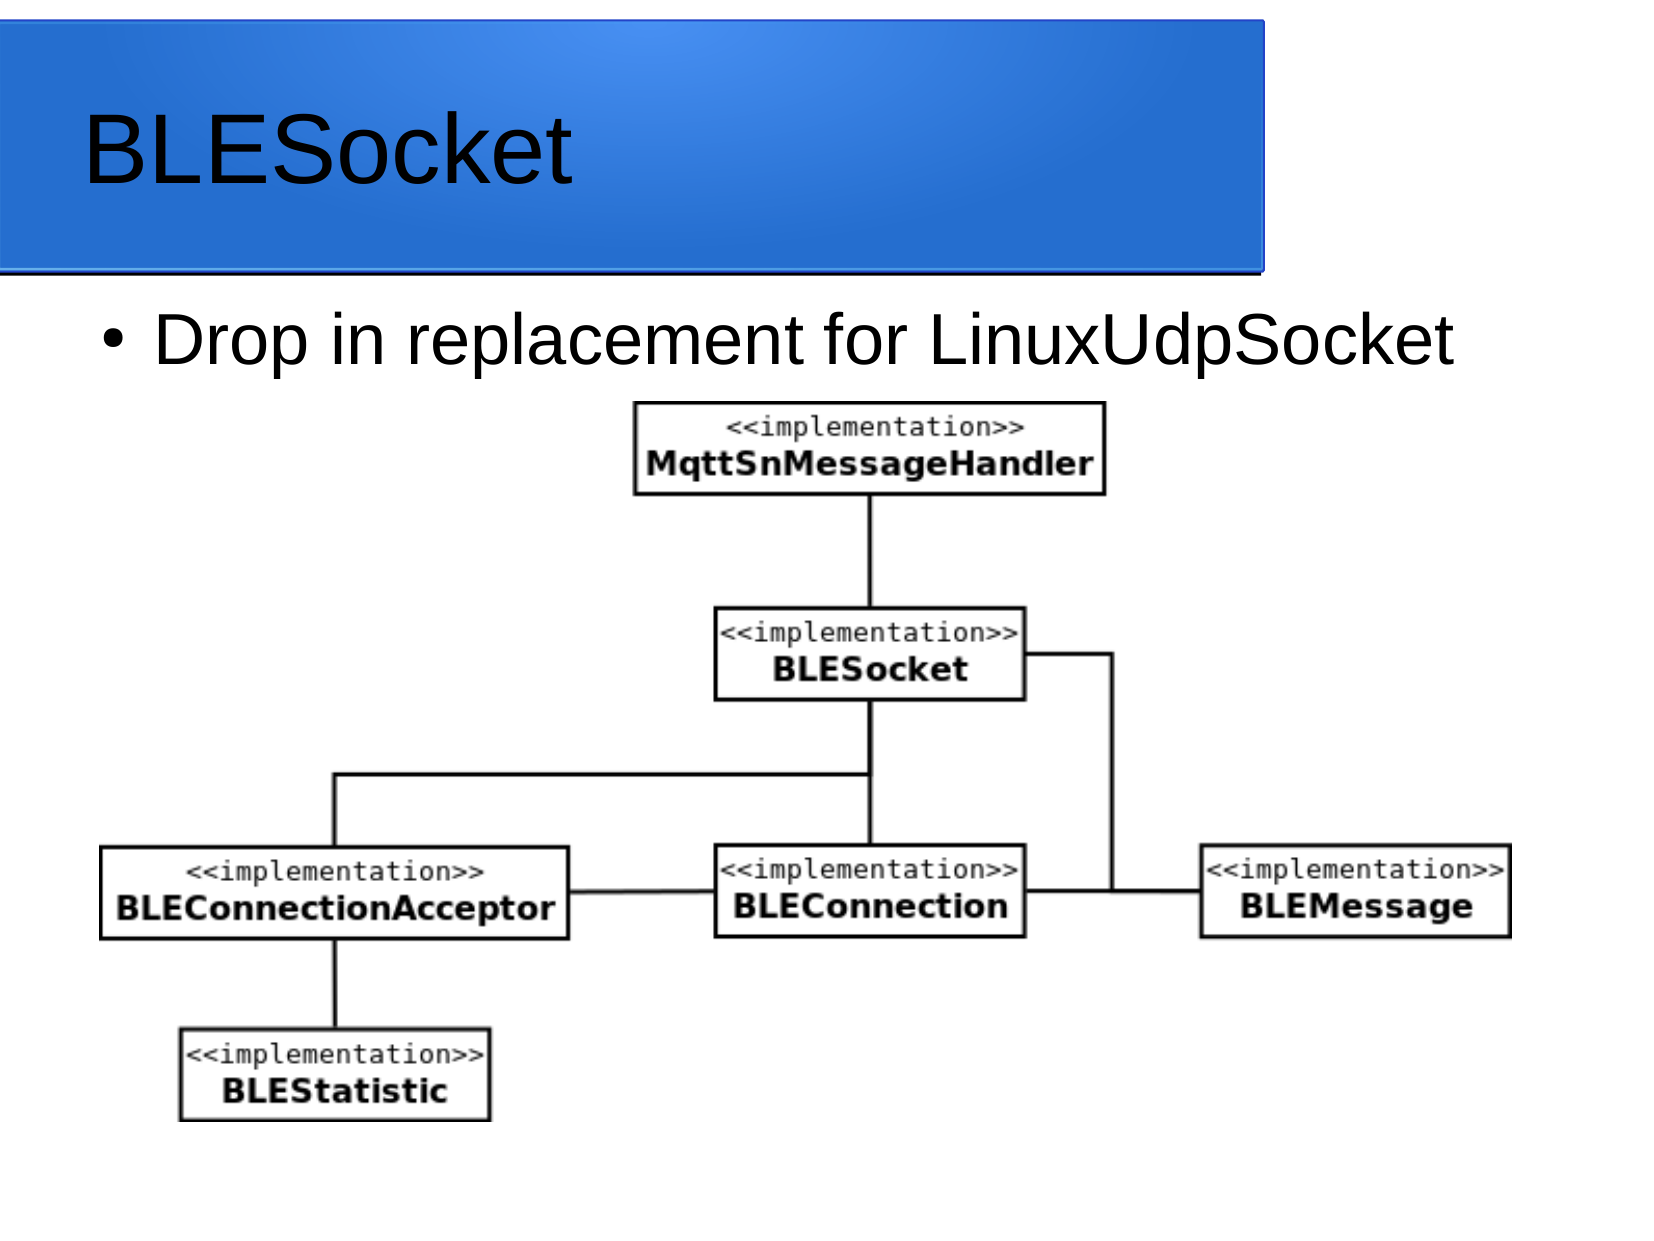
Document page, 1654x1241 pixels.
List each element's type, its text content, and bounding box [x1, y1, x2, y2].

list Drop in replacement for LinuxUdpSocket [82, 299, 1571, 1019]
picture [99, 401, 1512, 1123]
title BLESocket [82, 47, 1235, 252]
